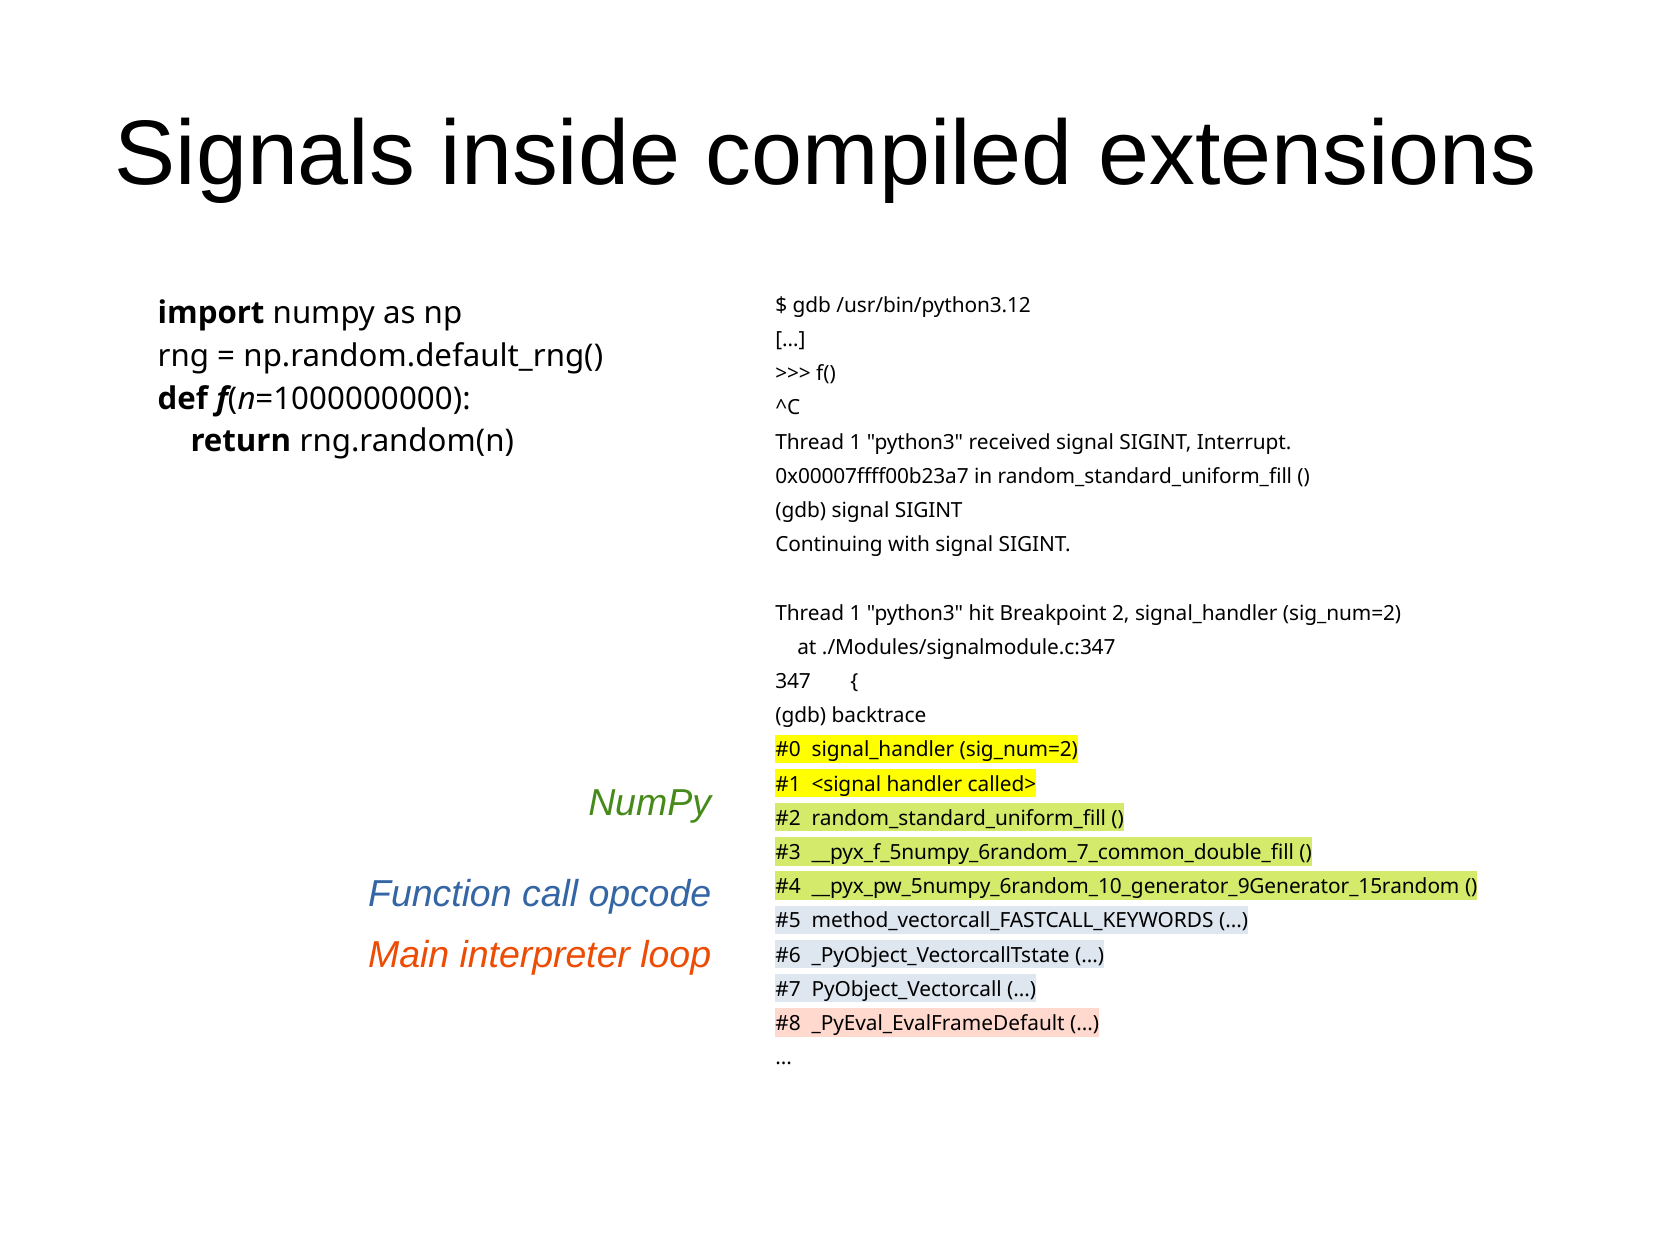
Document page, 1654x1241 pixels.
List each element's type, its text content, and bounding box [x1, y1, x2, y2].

list $ gdb /usr/bin/python3.12 […] >>> f() ^C Thread 1 "python3" received signal SIGINT, Interrupt. 0x00007ffff00b23a7 in random_standard_uniform_fill () (gdb) signal SIGINT Continuing with signal SIGINT. Thread 1 "python3" hit Breakpoint 2, signal_handler (sig_num=2) at ./Modules/signalmodule.c:347 347 { (gdb) backtrace #0 signal_handler (sig_num=2) #1 <signal handler called> #2 random_standard_uniform_fill () #3 __pyx_f_5numpy_6random_7_common_double_fill () #4 __pyx_pw_5numpy_6random_10_generator_9Generator_15random () #5 method_vectorcall_FASTCALL_KEYWORDS (...) #6 _PyObject_VectorcallTstate (...) #7 PyObject_Vectorcall (...) #8 _PyEval_EvalFrameDefault (...) ... [775, 290, 1633, 1201]
text_box Function call opcode [314, 865, 726, 924]
text_box Main interpreter loop [314, 926, 726, 986]
title Signals inside compiled extensions [82, 49, 1571, 257]
list import numpy as np rng = np.random.default_rng() def f(n=1000000000): return rng.random(n) [82, 290, 775, 1201]
text_box NumPy [314, 774, 726, 833]
